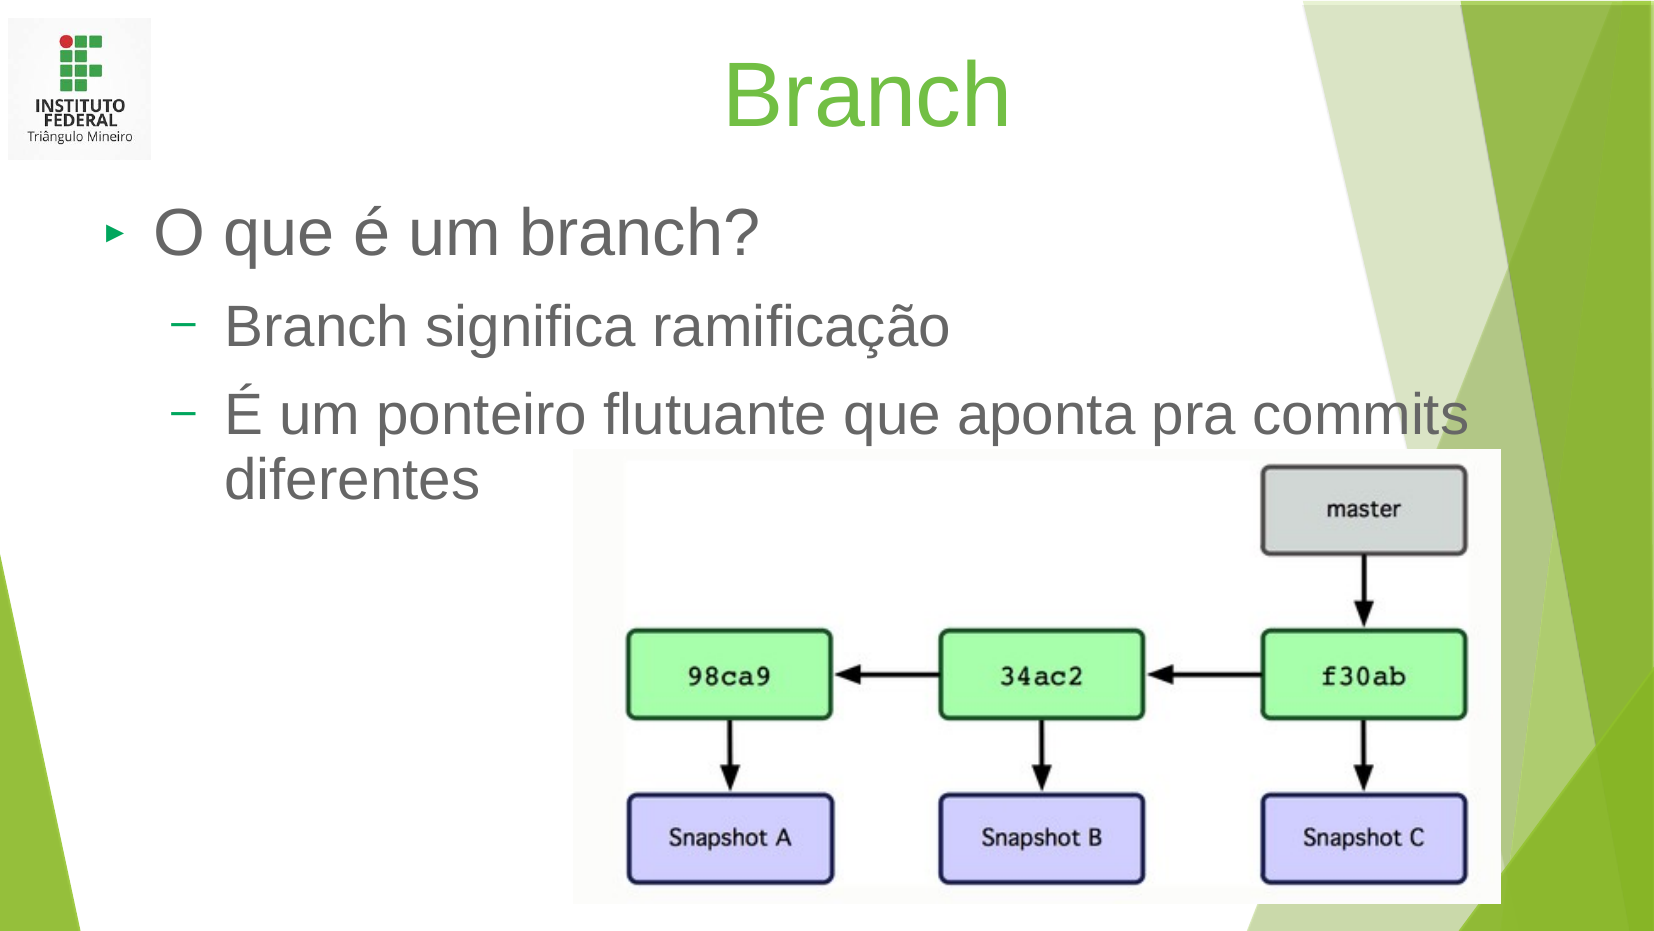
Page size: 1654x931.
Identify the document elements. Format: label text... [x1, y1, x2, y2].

title Branch [165, 31, 1571, 160]
list O que é um branch? Branch significa ramificação É um ponteiro flutuante que aponta pra commits diferentes [82, 195, 1571, 758]
picture [8, 18, 151, 160]
picture [573, 449, 1501, 904]
